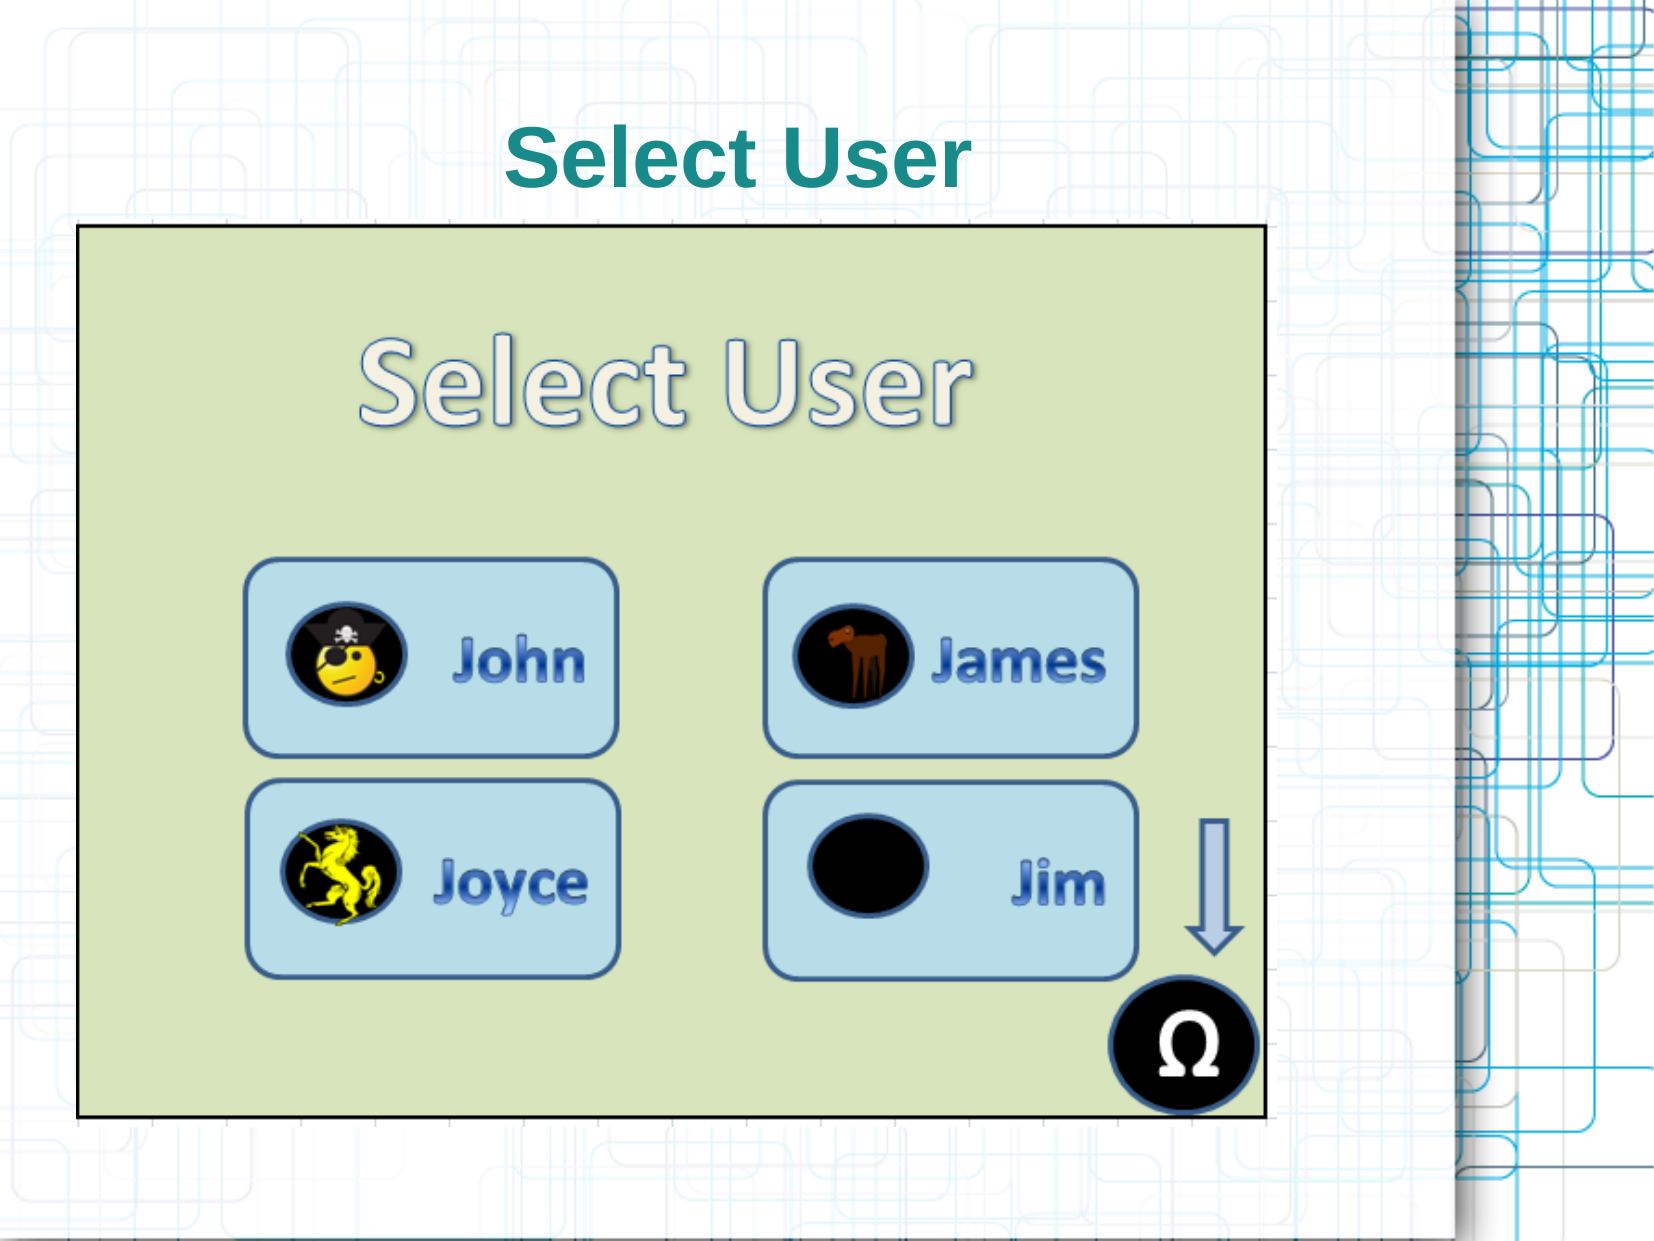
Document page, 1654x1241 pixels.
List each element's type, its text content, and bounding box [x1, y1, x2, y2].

picture [76, 220, 1277, 1128]
title Select User [59, 49, 1418, 257]
